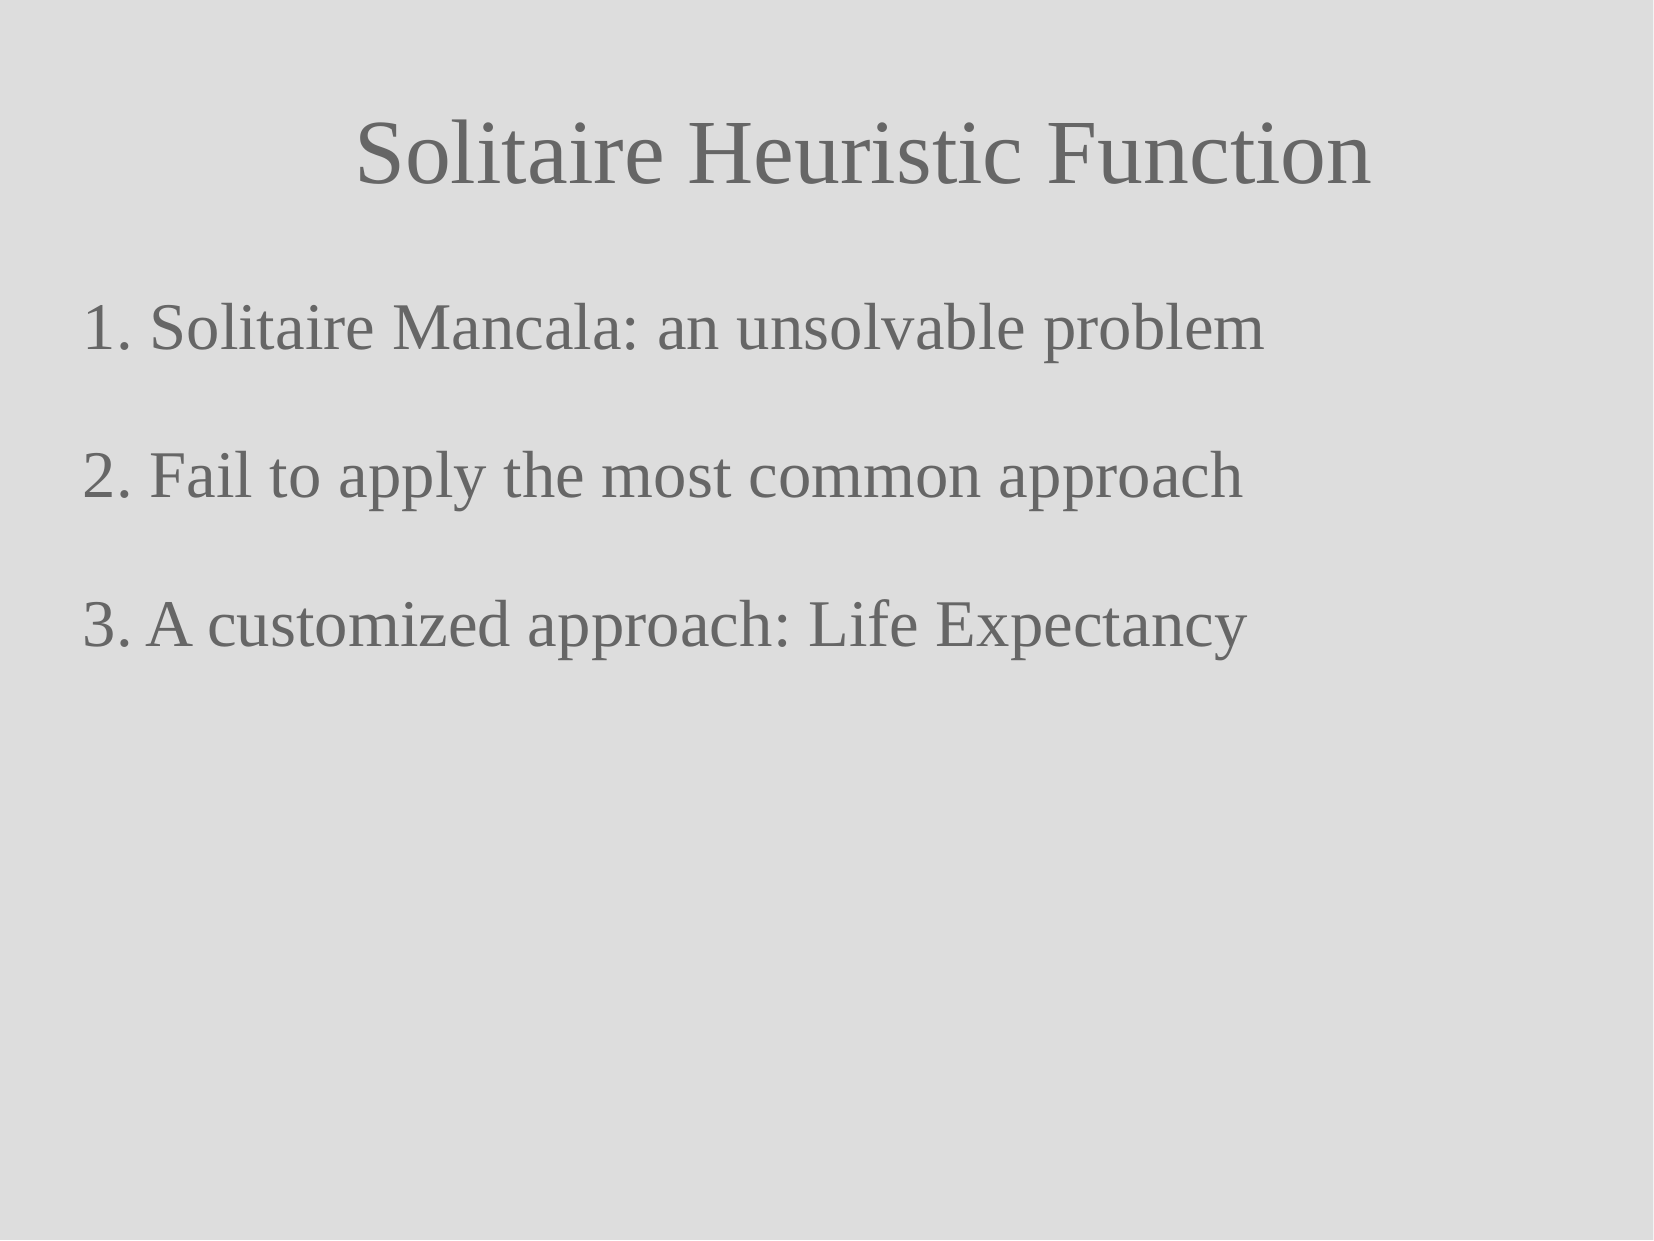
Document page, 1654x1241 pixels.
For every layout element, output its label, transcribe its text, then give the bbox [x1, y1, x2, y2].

subtitle 1. Solitaire Mancala: an unsolvable problem 2. Fail to apply the most common approach 3. A customized approach: Life Expectancy [82, 290, 1571, 1010]
title Solitaire Heuristic Function [82, 49, 1571, 257]
